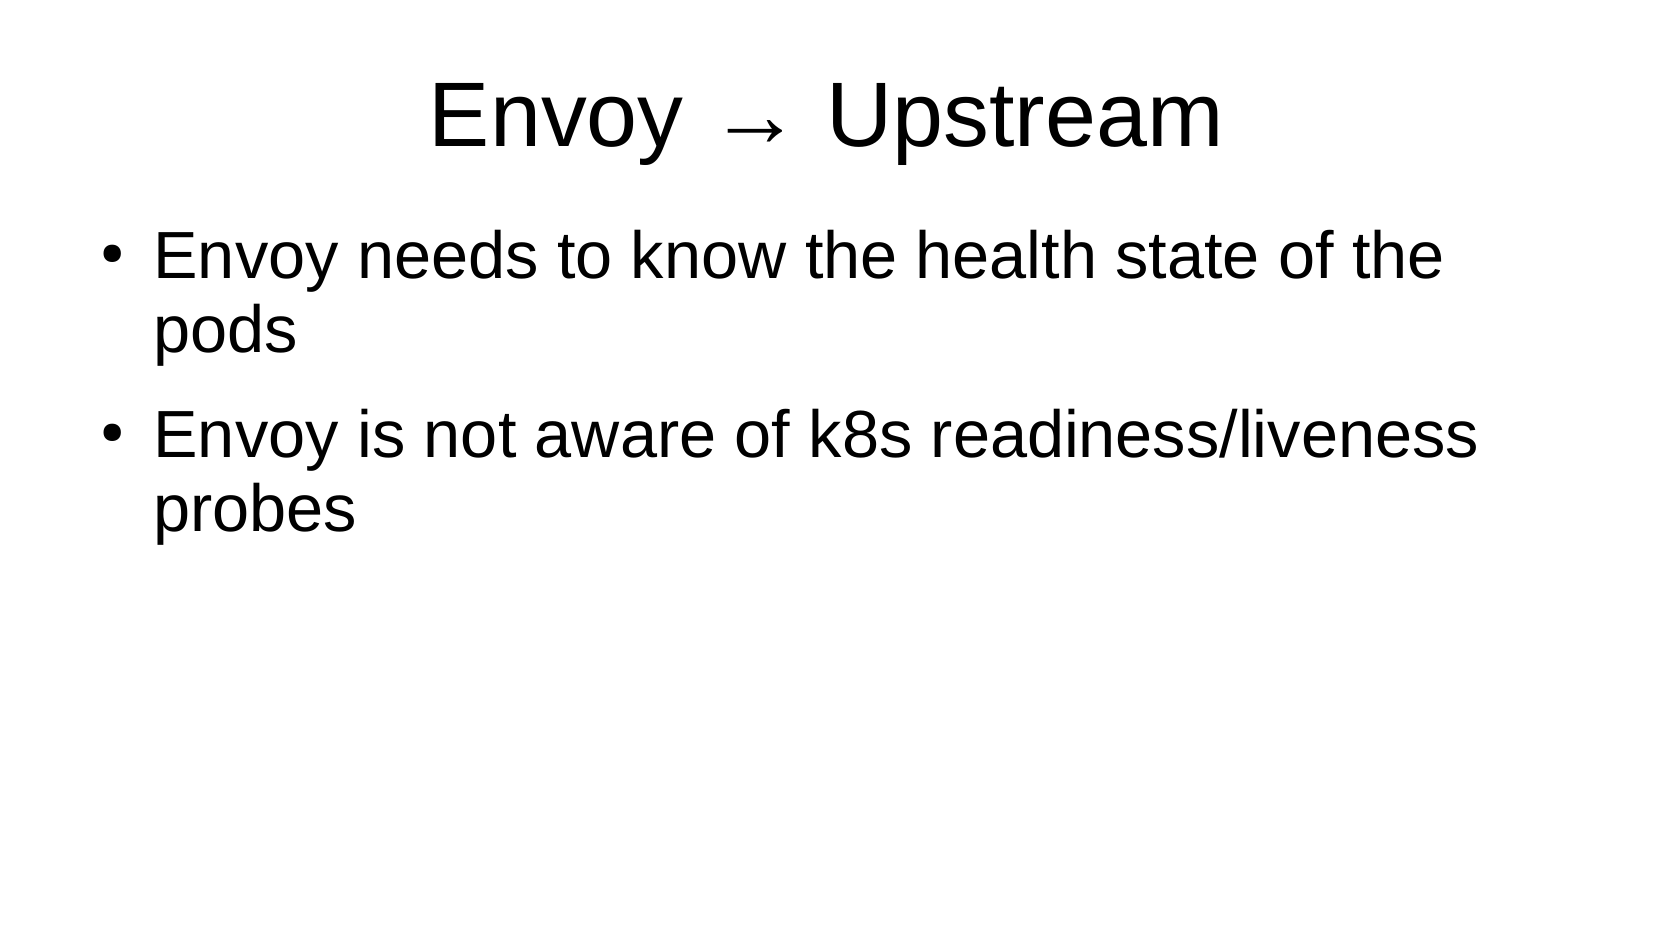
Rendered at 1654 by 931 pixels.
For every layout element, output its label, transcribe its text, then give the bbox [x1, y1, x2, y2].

title Envoy → Upstream [82, 37, 1571, 193]
list Envoy needs to know the health state of the pods Envoy is not aware of k8s readiness/liveness probes [82, 217, 1571, 758]
